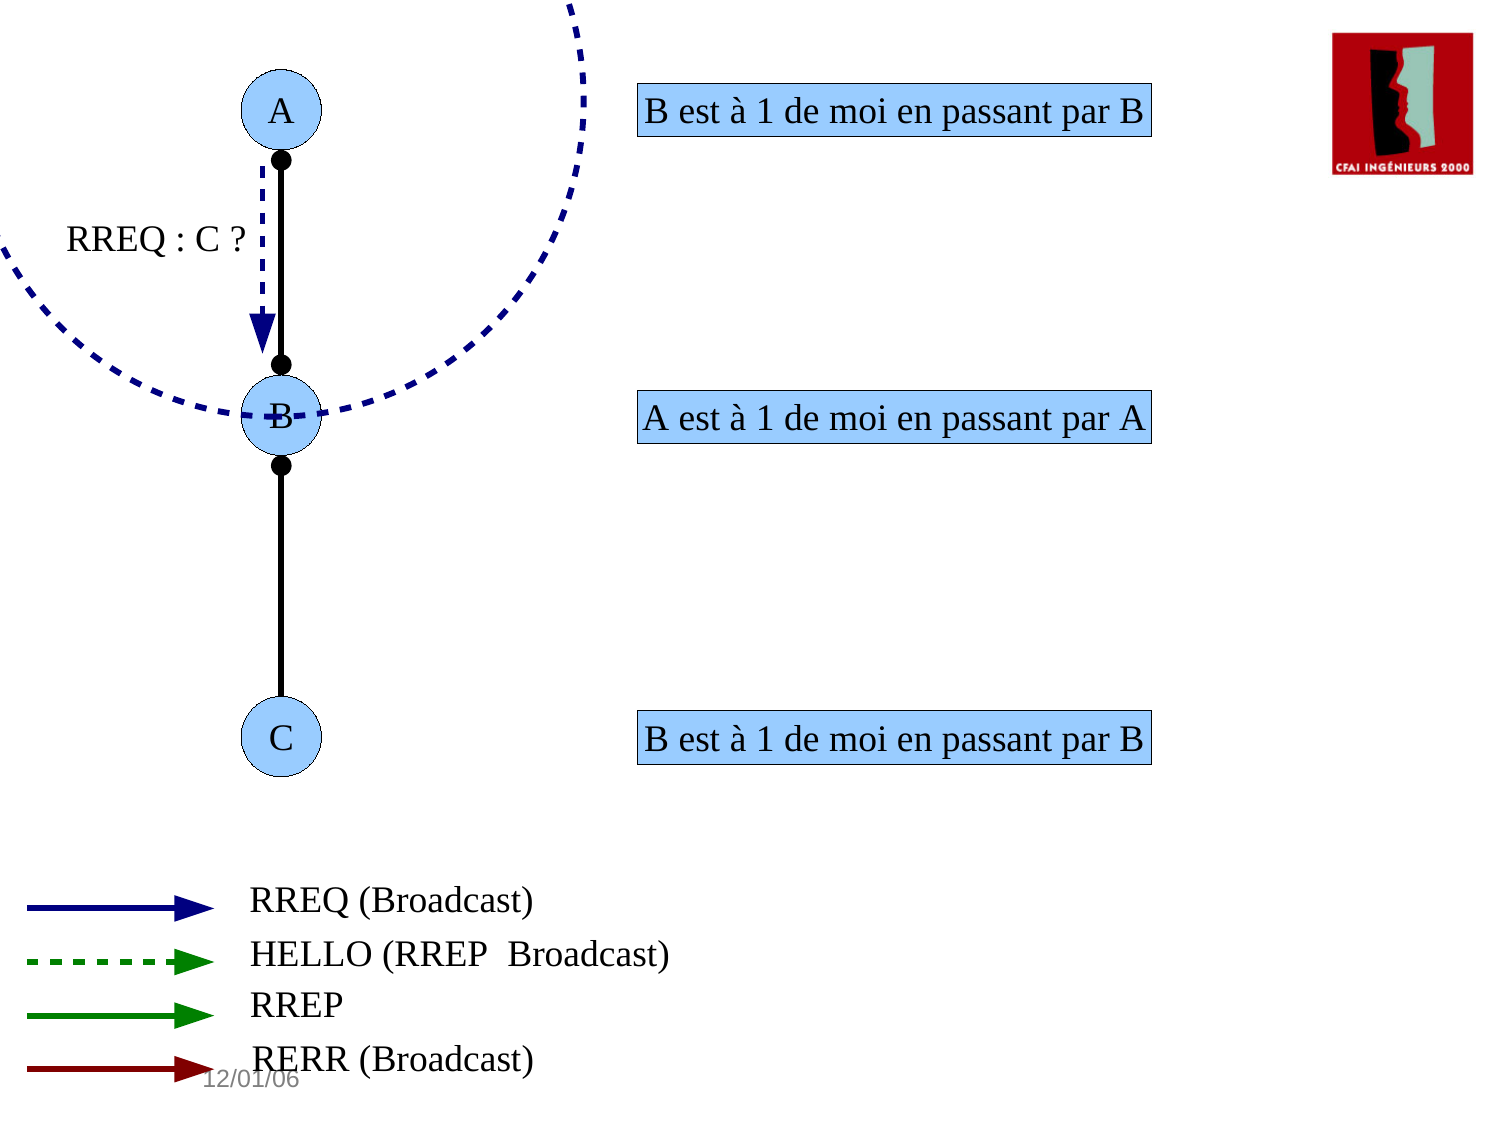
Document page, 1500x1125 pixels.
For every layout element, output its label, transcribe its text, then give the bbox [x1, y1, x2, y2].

text_box A est à 1 de moi en passant par A [637, 390, 1152, 444]
text_box C [241, 696, 322, 777]
text_box B [241, 375, 322, 456]
text_box RREQ : C ? [51, 211, 263, 282]
picture [1328, 29, 1477, 178]
text_box A [241, 69, 322, 150]
text_box RREP [235, 977, 359, 1048]
text_box HELLO (RREP Broadcast) [234, 926, 686, 996]
text_box B est à 1 de moi en passant par B [637, 710, 1152, 765]
text_box B est à 1 de moi en passant par B [637, 83, 1152, 137]
text_box RERR (Broadcast) [236, 1032, 550, 1102]
text_box RREQ (Broadcast) [234, 872, 550, 926]
